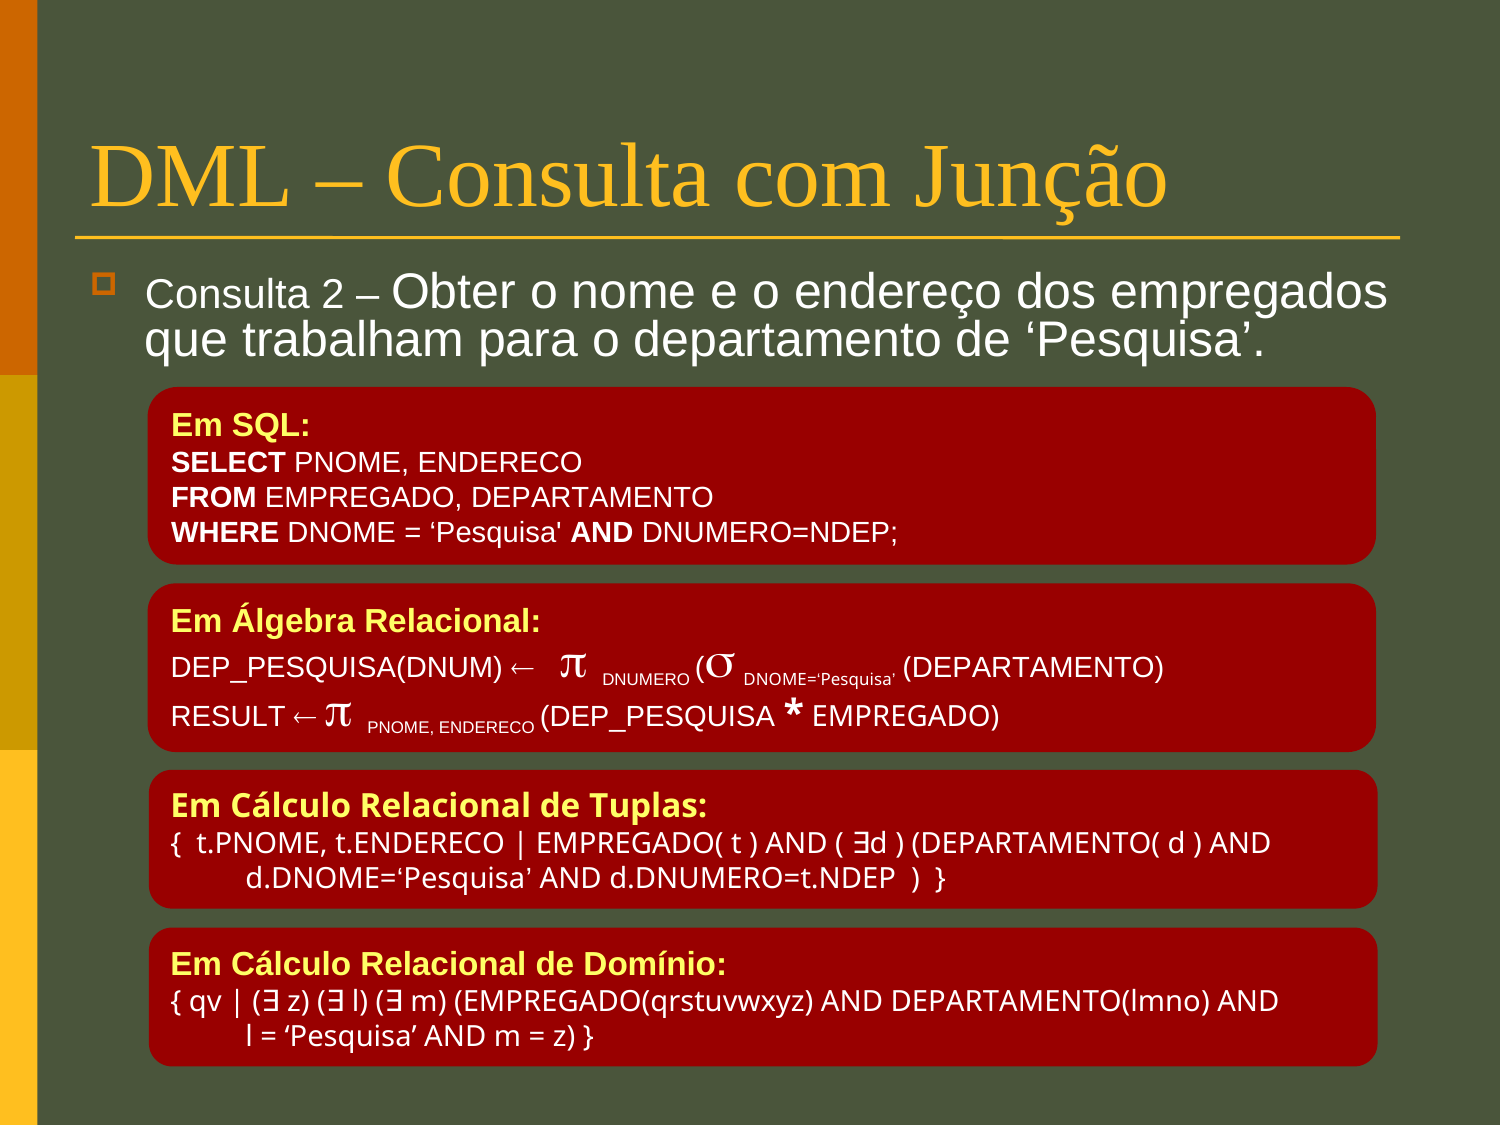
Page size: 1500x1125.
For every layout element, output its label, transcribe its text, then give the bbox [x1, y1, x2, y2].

text_box Em Álgebra Relacional: DEP_PESQUISA(DNUM) DNUMERO (DNOME=‘Pesquisa’ (DEPARTAMENTO) RESULT  PNOME, ENDERECO (DEP_PESQUISA * EMPREGADO) [147, 583, 1377, 753]
list Consulta 2 – Obter o nome e o endereço dos empregados que trabalham para o departamento de ‘Pesquisa’. [75, 262, 1426, 465]
text_box Em SQL: SELECT PNOME, ENDERECO FROM EMPREGADO, DEPARTAMENTO WHERE DNOME = ‘Pesquisa' AND DNUMERO=NDEP; [147, 386, 1377, 565]
text_box Em Cálculo Relacional de Domínio: { qv | (∃ z) (∃ l) (∃ m) (EMPREGADO(qrstuvwxyz) AND DEPARTAMENTO(lmno) AND l = ‘Pesquisa’ AND m = z) } [148, 927, 1378, 1067]
text_box Em Cálculo Relacional de Tuplas: { t.PNOME, t.ENDERECO | EMPREGADO( t ) AND ( ∃d ) (DEPARTAMENTO( d ) AND d.DNOME=‘Pesquisa’ AND d.DNUMERO=t.NDEP ) } [148, 769, 1378, 909]
title DML – Consulta com Junção [75, 45, 1426, 233]
